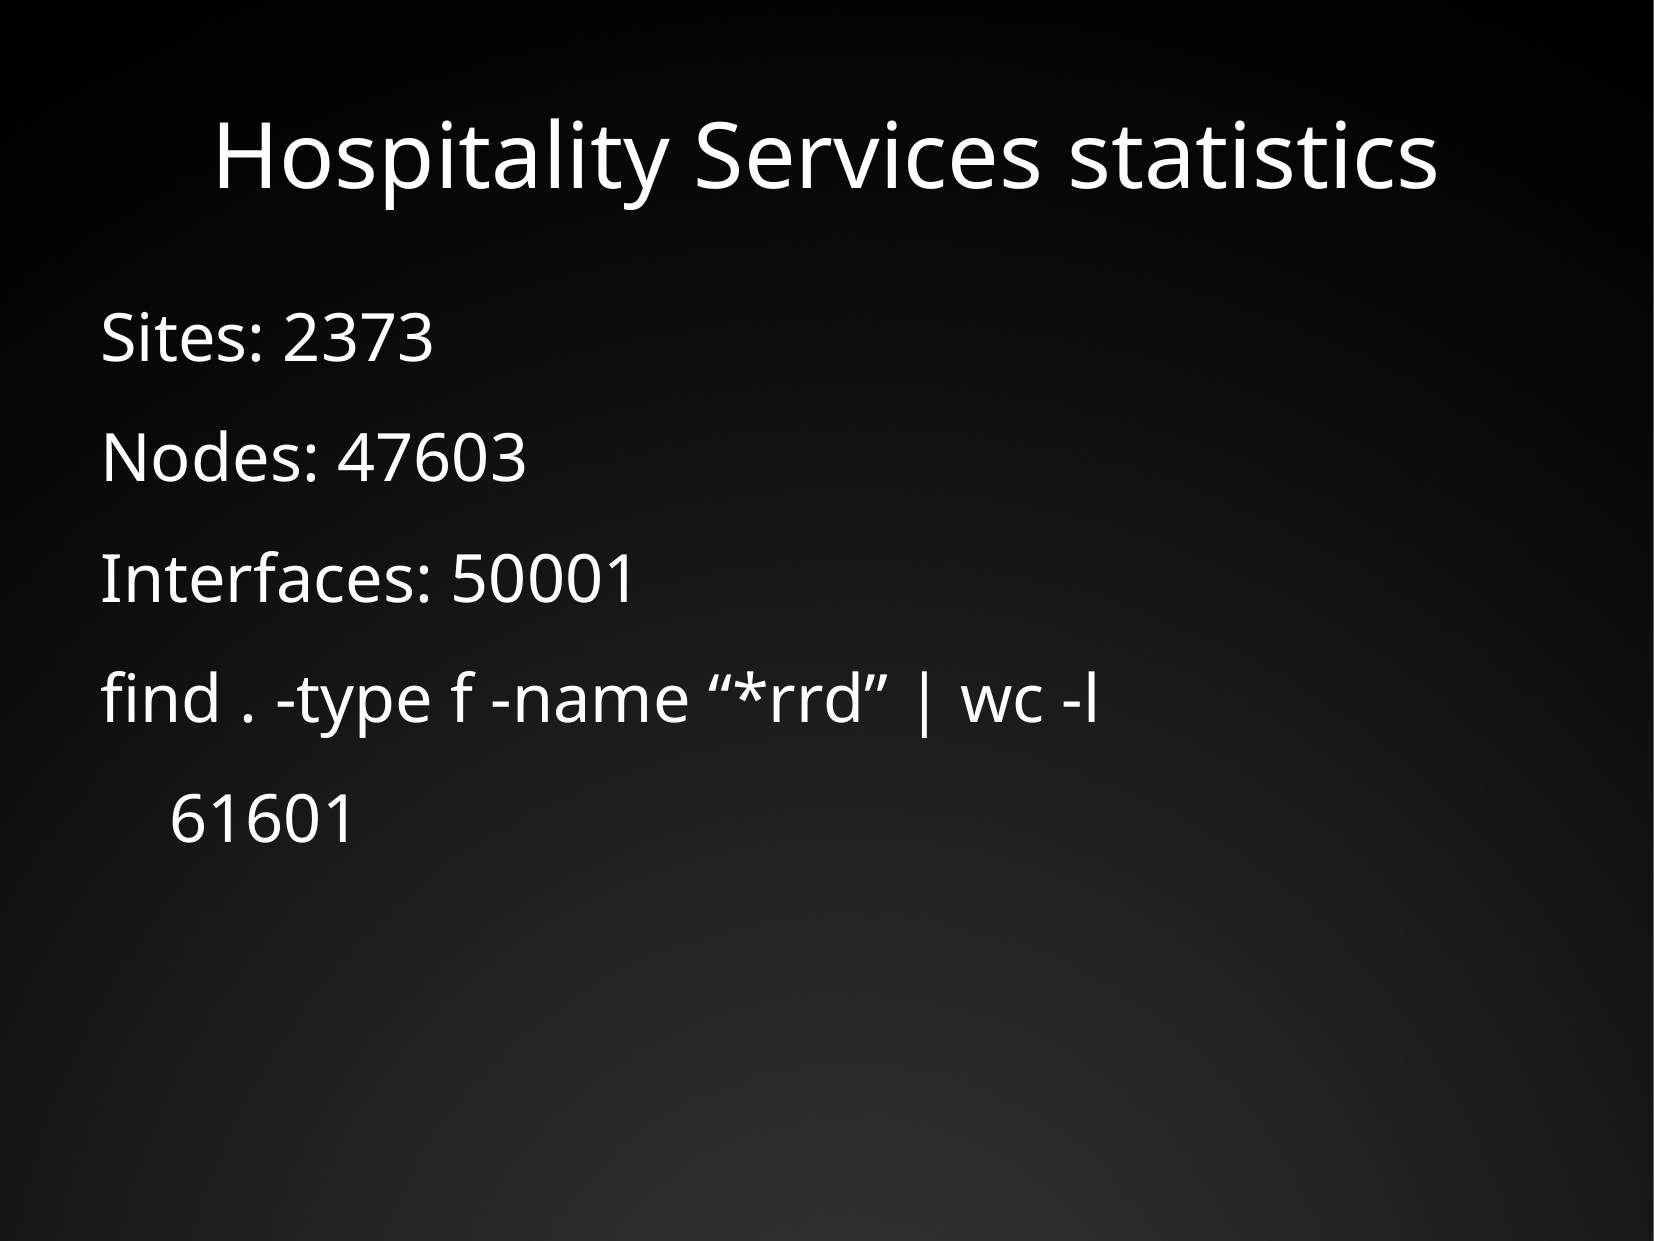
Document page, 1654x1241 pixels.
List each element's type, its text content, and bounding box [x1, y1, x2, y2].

picture [0, 0, 1654, 1241]
list Sites: 2373 Nodes: 47603 Interfaces: 50001 find . -type f -name “*rrd” | wc -l 61601 [82, 290, 1571, 1109]
title Hospitality Services statistics [82, 49, 1571, 257]
